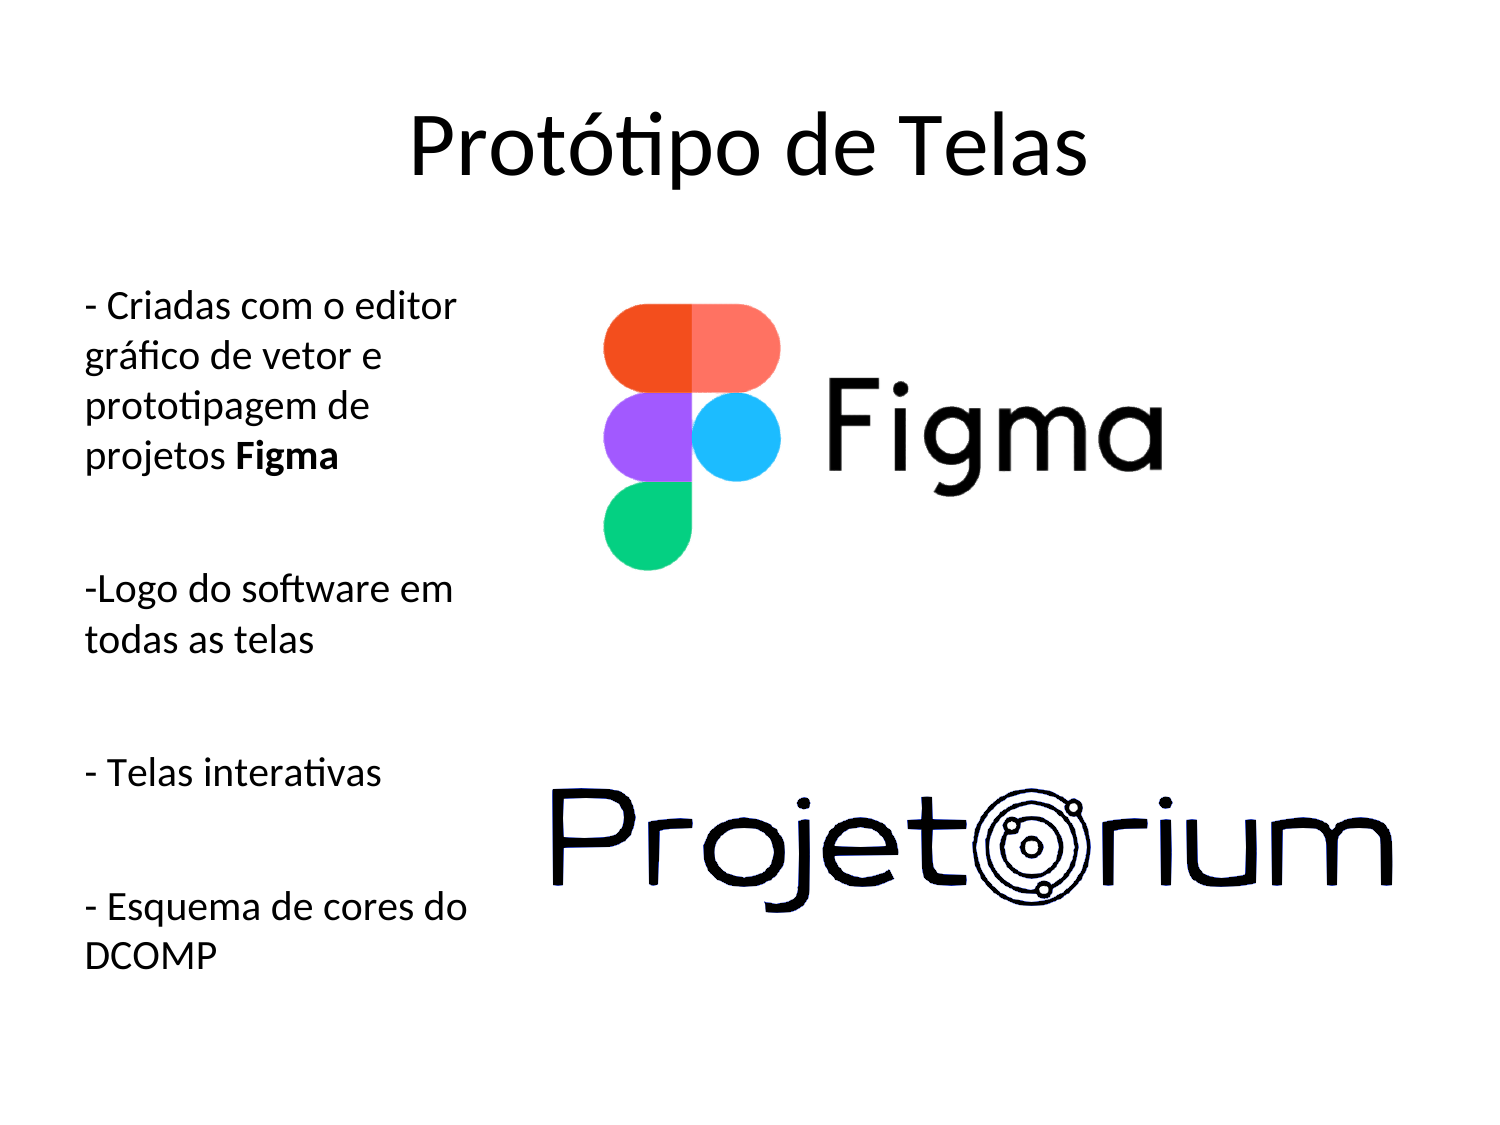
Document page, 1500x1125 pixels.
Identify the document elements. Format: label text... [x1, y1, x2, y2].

list - Criadas com o editor gráfico de vetor e prototipagem de projetos Figma -Logo do software em todas as telas - Telas interativas - Esquema de cores do DCOMP [69, 269, 525, 1044]
title Protótipo de Telas [75, 45, 1426, 233]
picture [547, 269, 1218, 605]
picture [524, 656, 1431, 1002]
